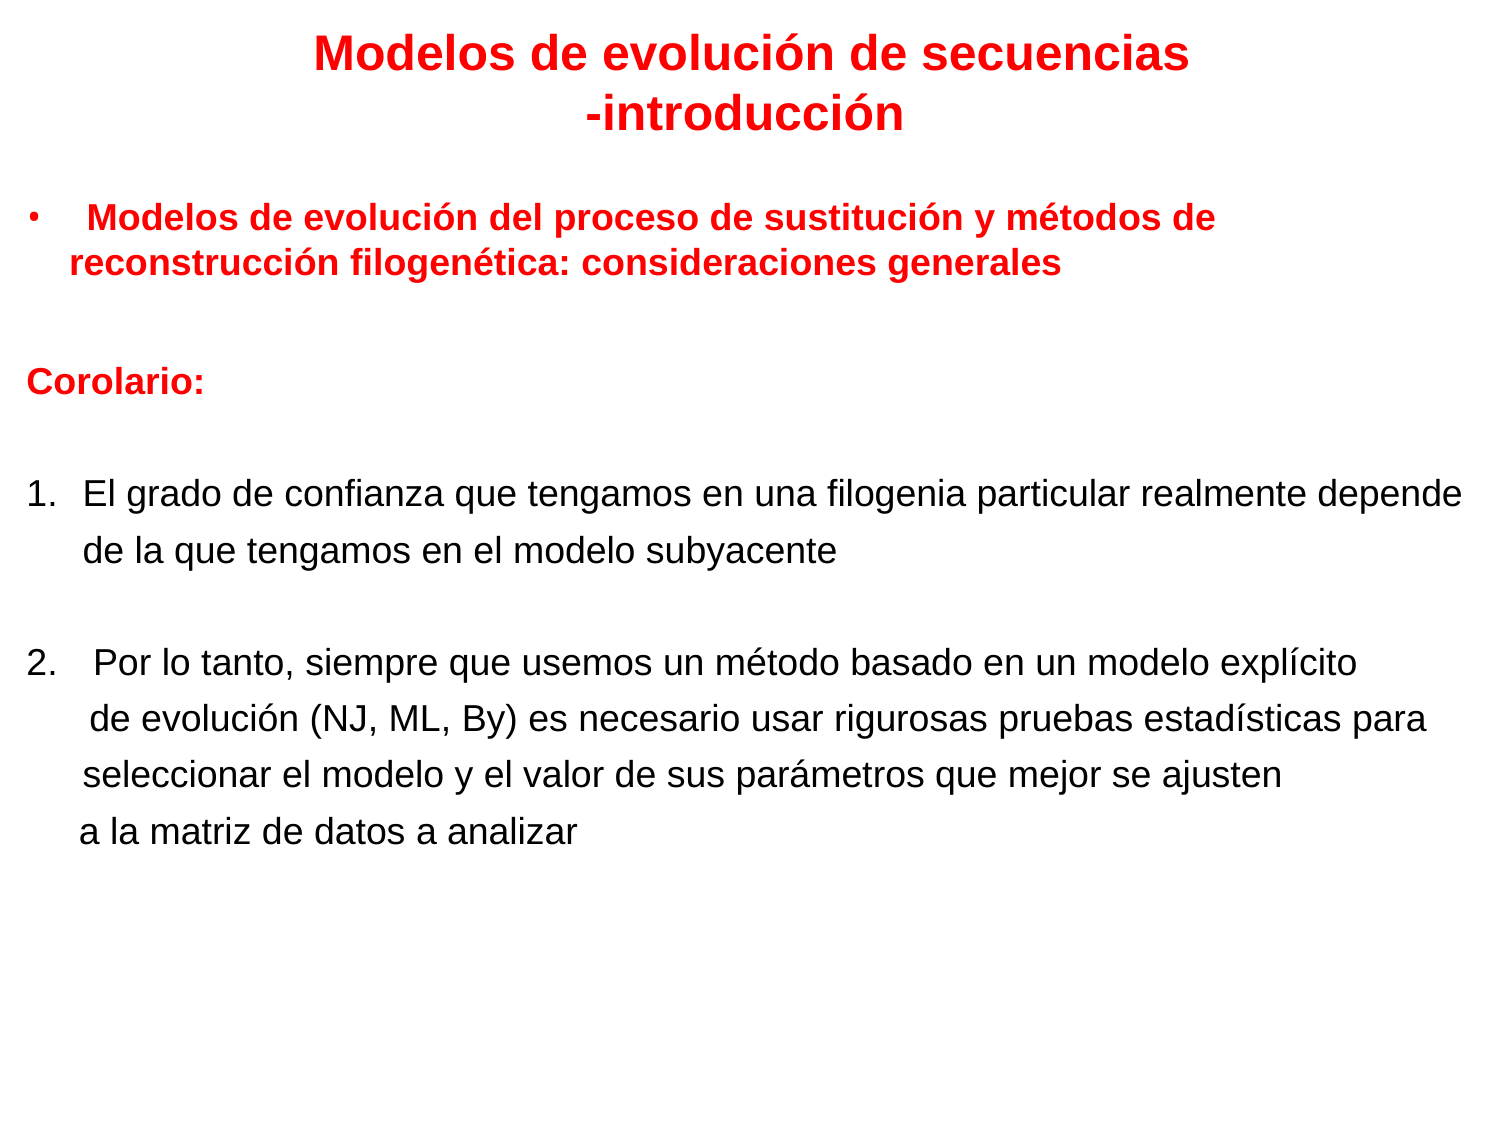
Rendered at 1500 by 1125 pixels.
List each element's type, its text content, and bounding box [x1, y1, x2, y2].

text_box Corolario: El grado de confianza que tengamos en una filogenia particular realmente depende de la que tengamos en el modelo subyacente Por lo tanto, siempre que usemos un método basado en un modelo explícito de evolución (NJ, ML, By) es necesario usar rigurosas pruebas estadísticas para seleccionar el modelo y el valor de sus parámetros que mejor se ajusten a la matriz de datos a analizar [11, 337, 1483, 860]
text_box Modelos de evolución del proceso de sustitución y métodos de reconstrucción filogenética: consideraciones generales [12, 185, 1243, 292]
text_box Modelos de evolución de secuencias -introducción [298, 13, 1206, 149]
